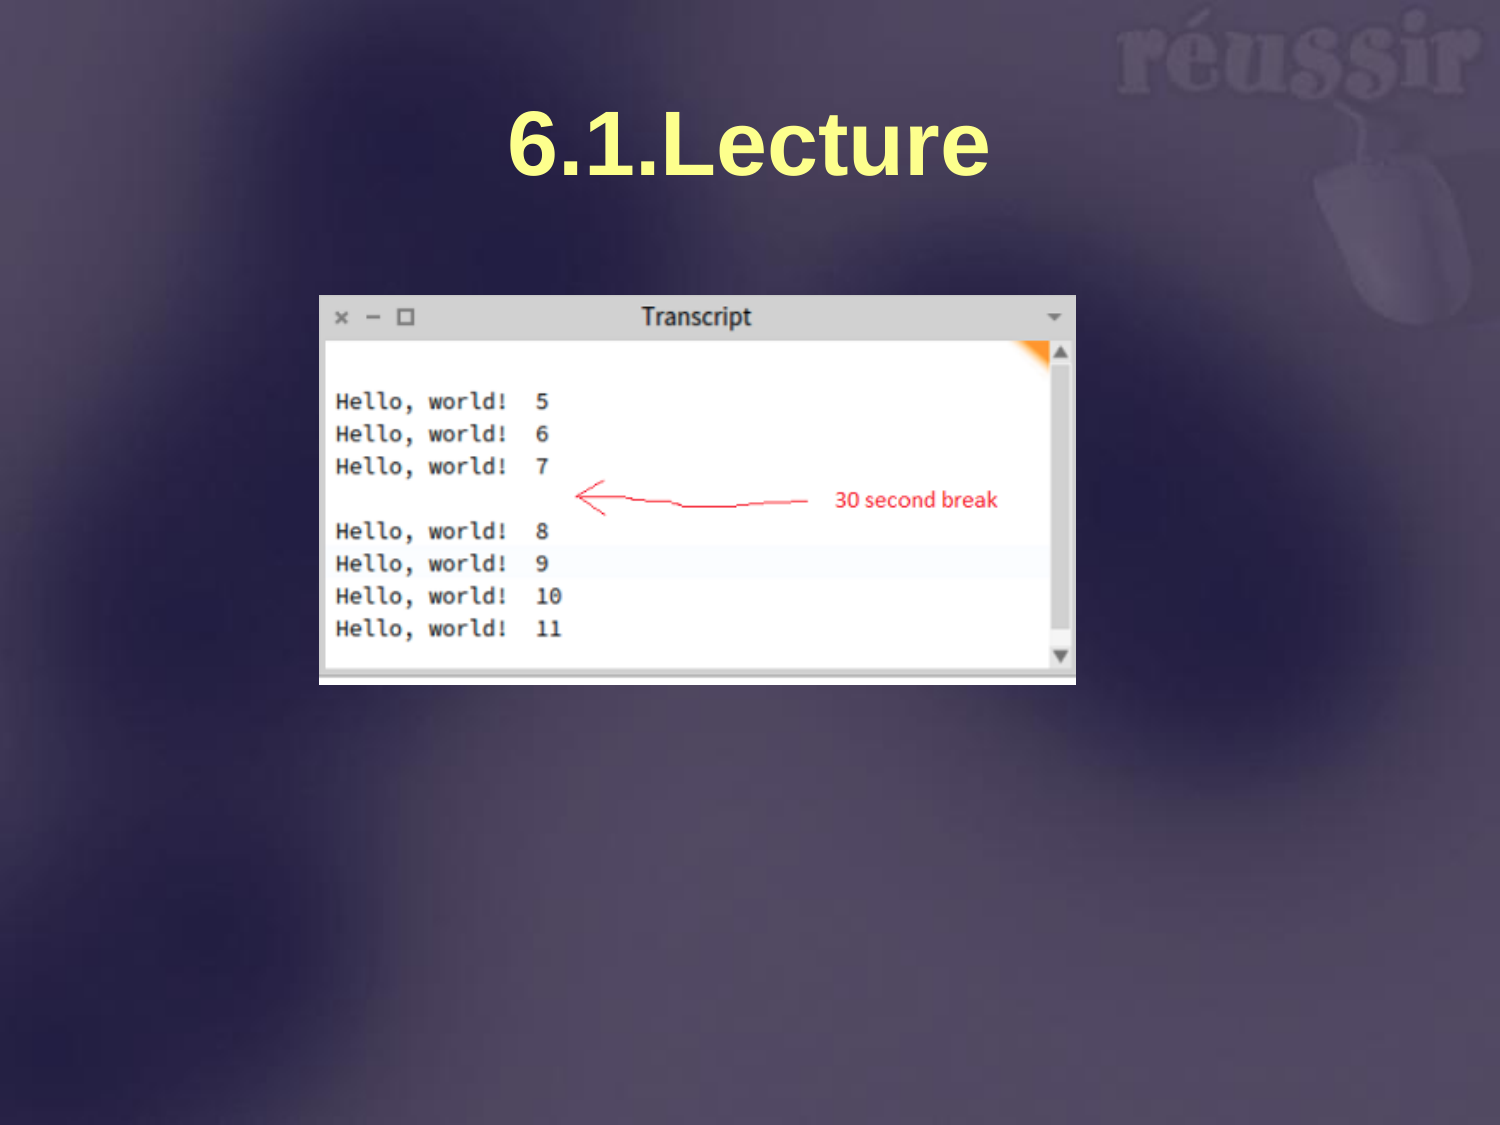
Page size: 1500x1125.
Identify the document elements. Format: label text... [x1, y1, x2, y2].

title 6.1.Lecture [75, 45, 1425, 233]
list [75, 262, 1425, 1047]
picture [0, 0, 1500, 1125]
